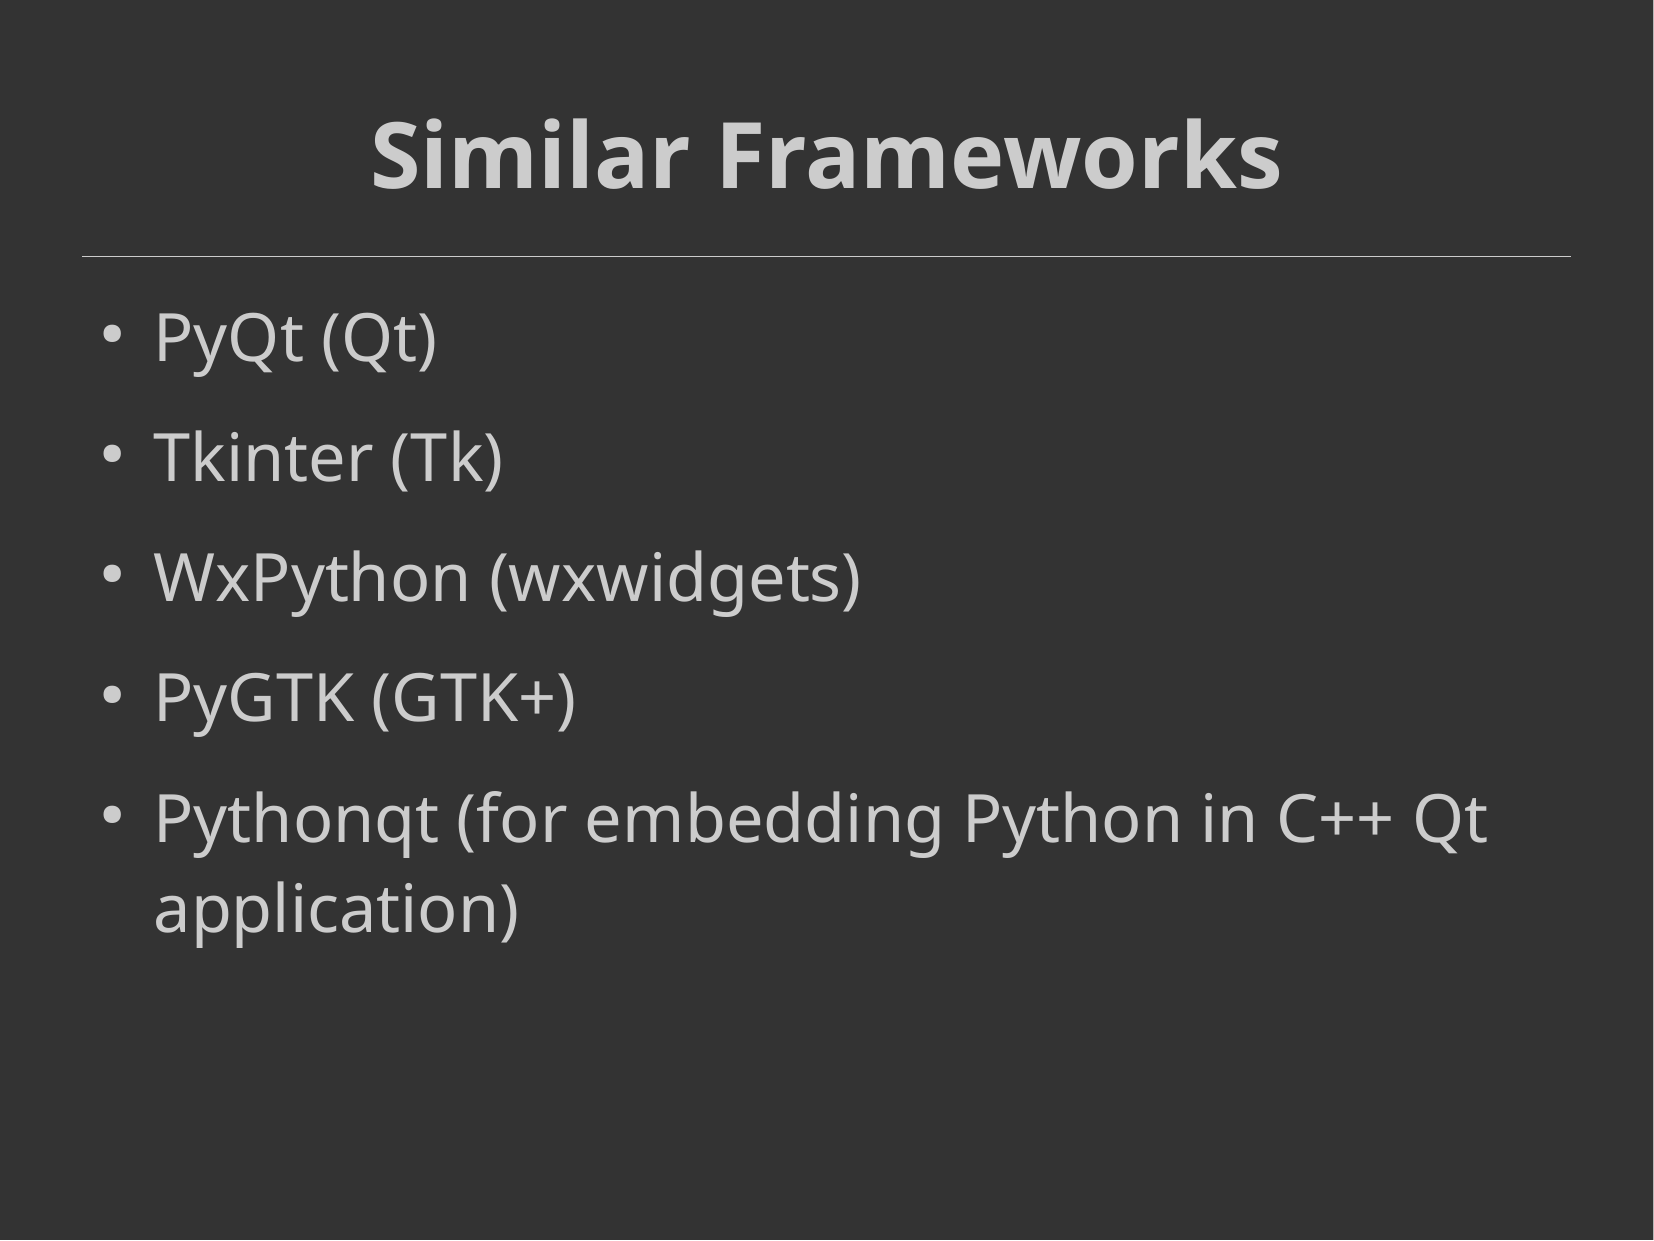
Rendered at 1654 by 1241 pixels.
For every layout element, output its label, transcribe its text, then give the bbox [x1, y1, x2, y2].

list PyQt (Qt) Tkinter (Tk) WxPython (wxwidgets) PyGTK (GTK+) Pythonqt (for embedding Python in C++ Qt application) [82, 290, 1571, 1010]
title Similar Frameworks [82, 49, 1571, 257]
